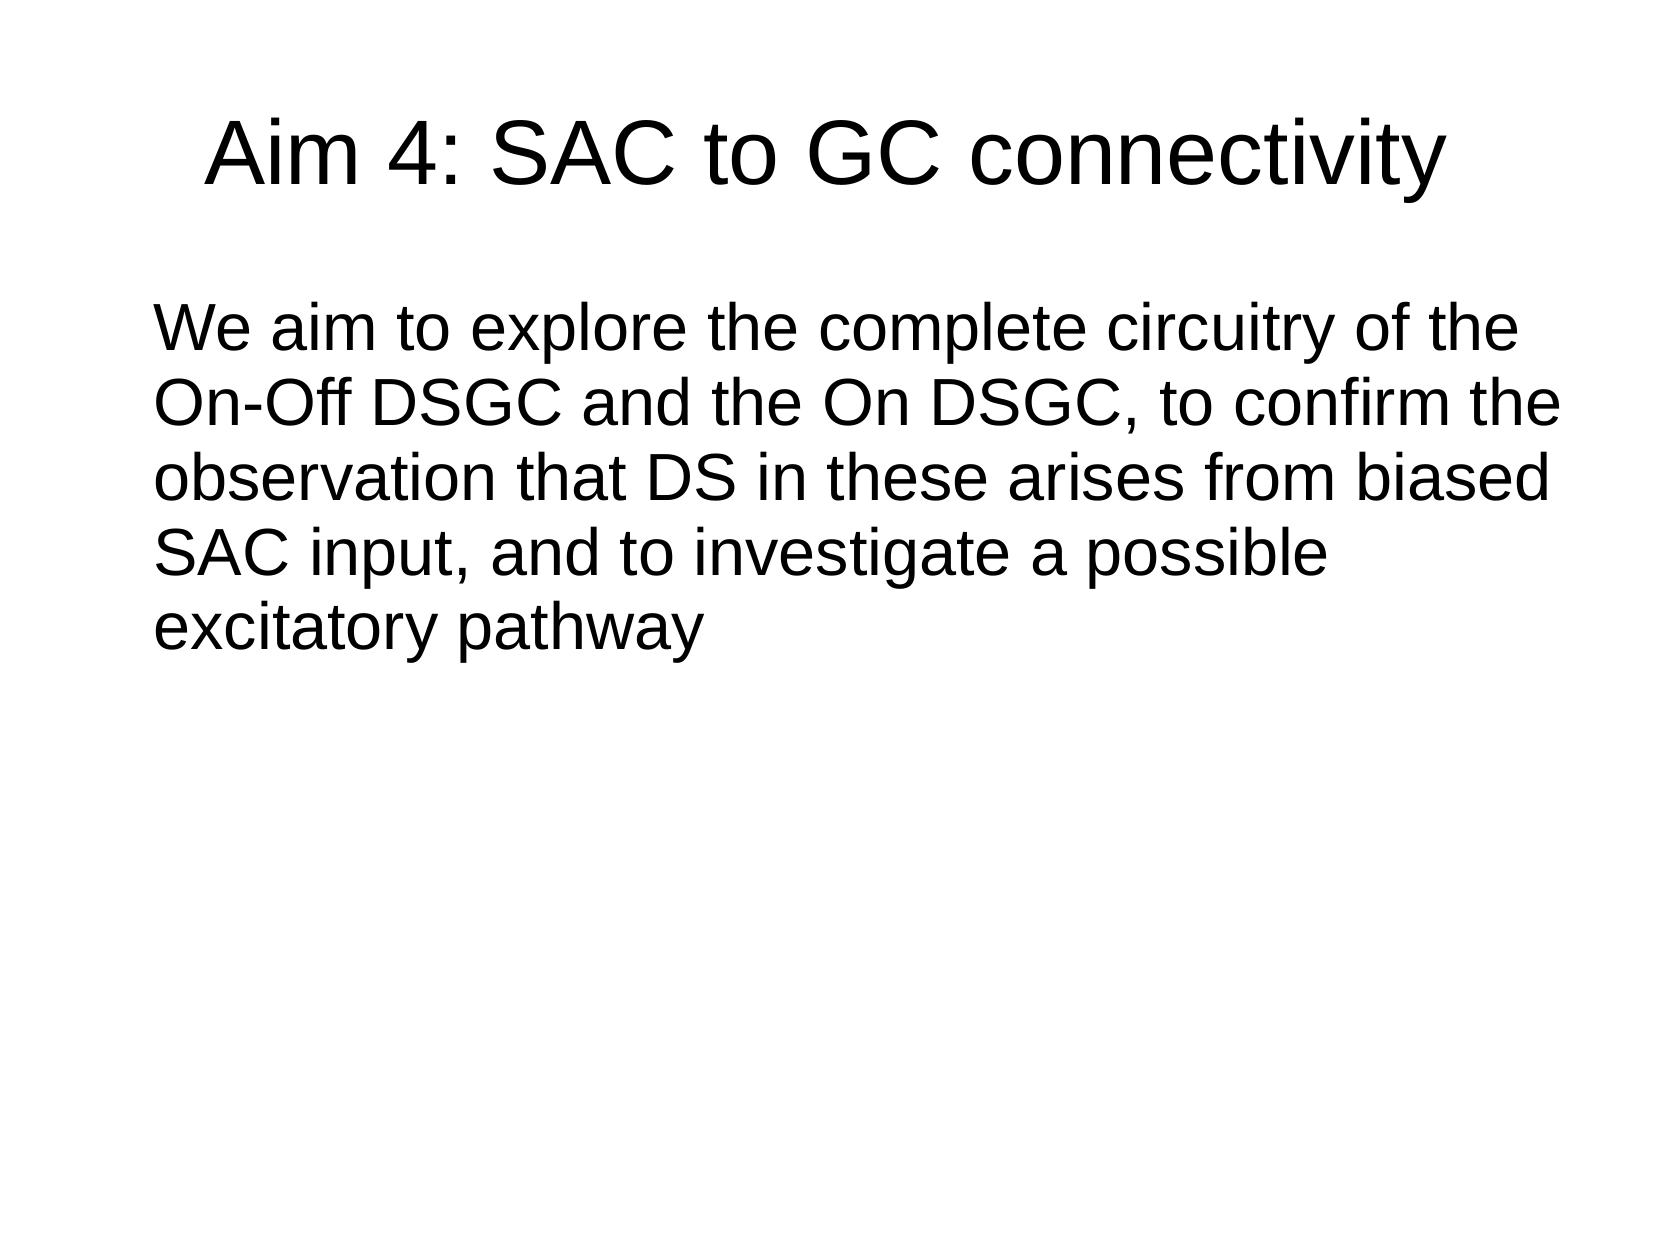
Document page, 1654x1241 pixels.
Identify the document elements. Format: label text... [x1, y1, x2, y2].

list We aim to explore the complete circuitry of the On-Off DSGC and the On DSGC, to confirm the observation that DS in these arises from biased SAC input, and to investigate a possible excitatory pathway [82, 290, 1571, 1109]
title Aim 4: SAC to GC connectivity [82, 49, 1571, 257]
